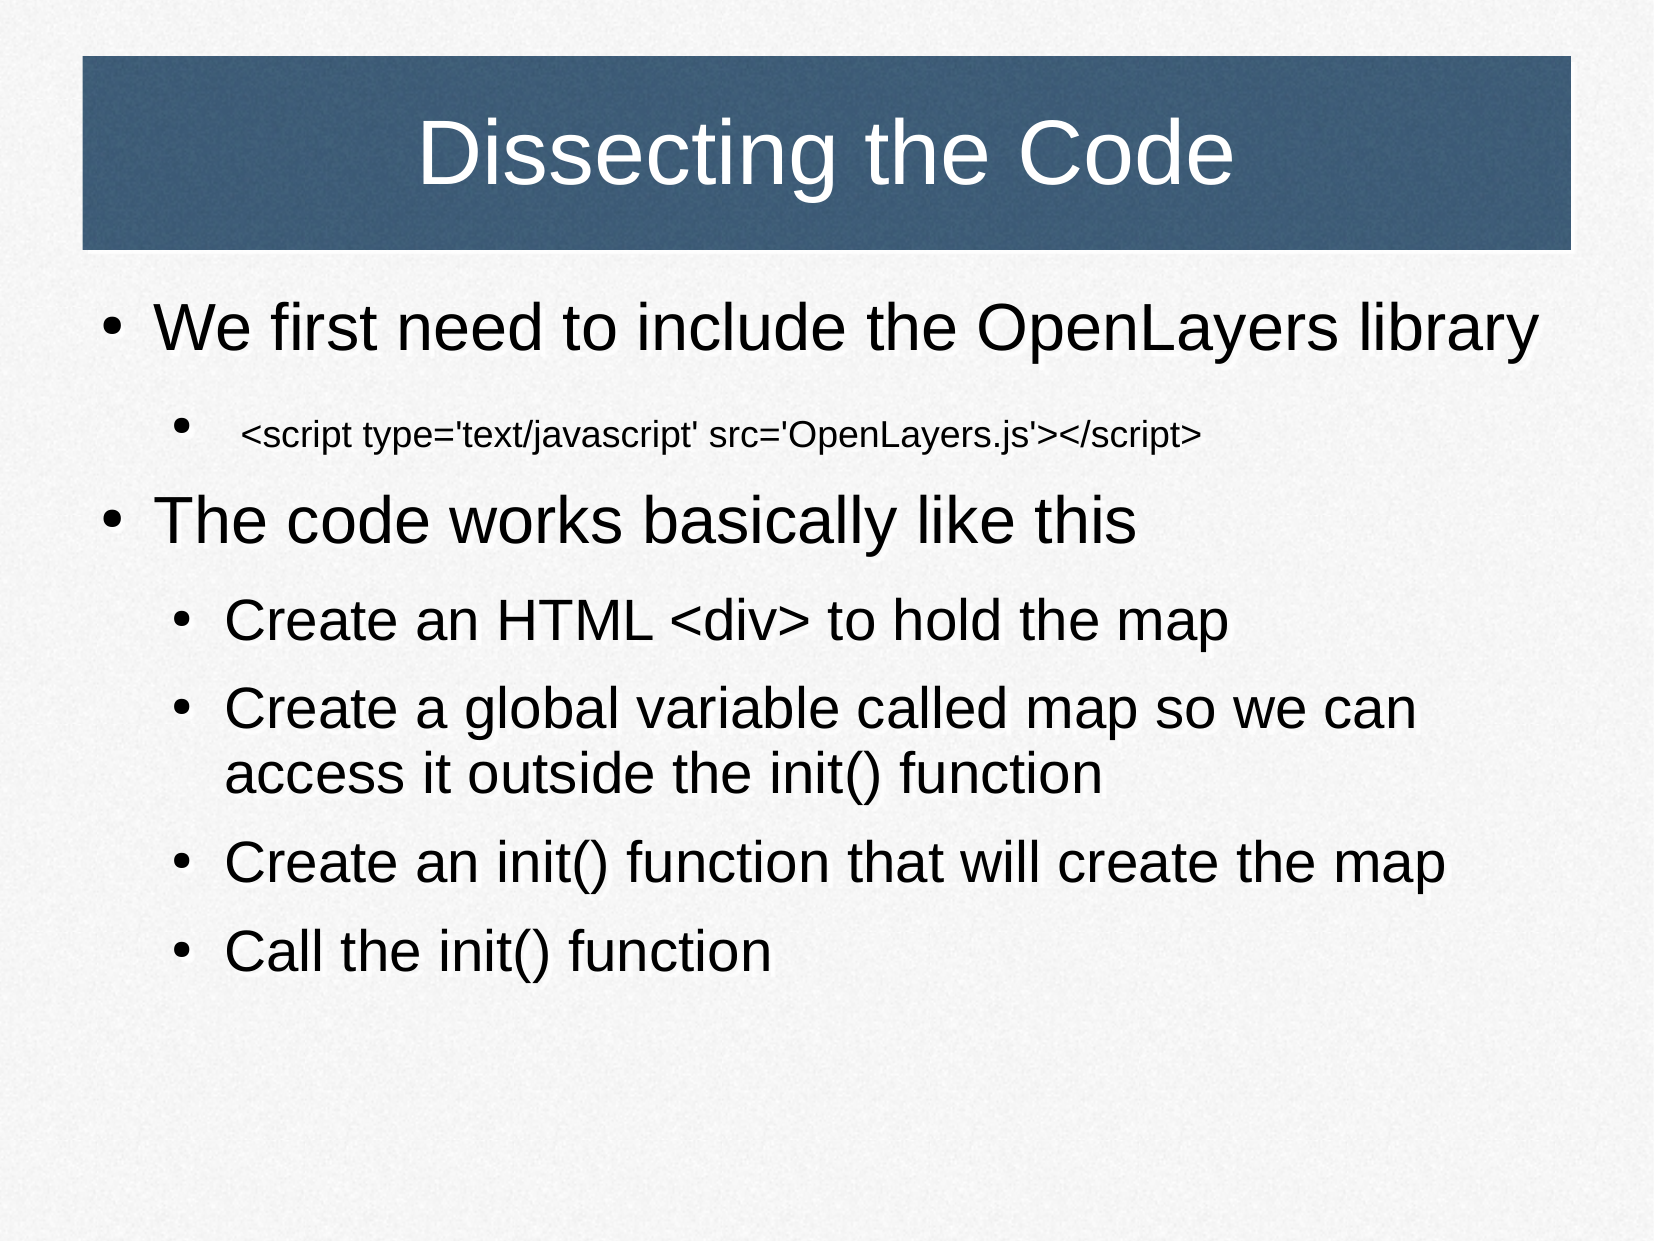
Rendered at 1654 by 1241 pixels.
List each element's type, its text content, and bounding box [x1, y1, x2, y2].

list We first need to include the OpenLayers library <script type='text/javascript' src='OpenLayers.js'></script> The code works basically like this Create an HTML <div> to hold the map Create a global variable called map so we can access it outside the init() function Create an init() function that will create the map Call the init() function [82, 290, 1571, 1109]
picture [0, 0, 1654, 1241]
title Dissecting the Code [82, 56, 1571, 250]
